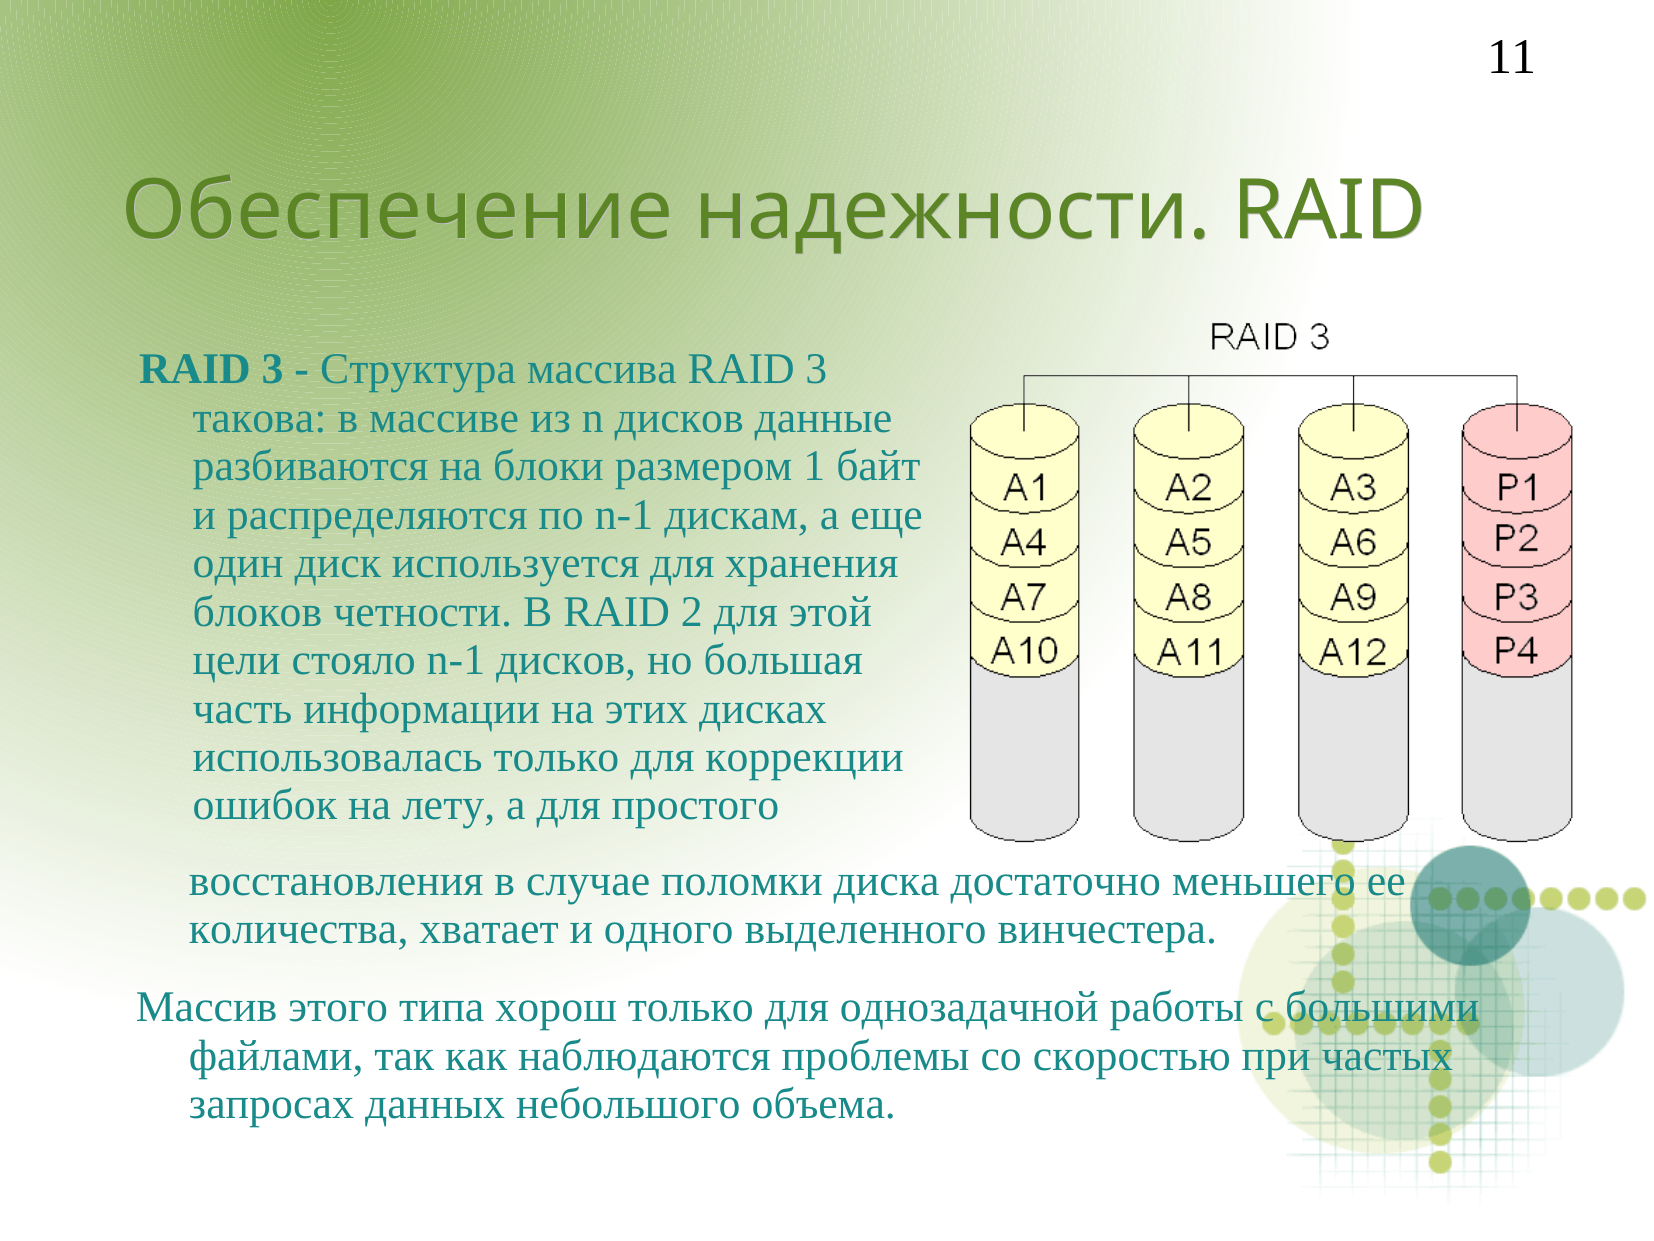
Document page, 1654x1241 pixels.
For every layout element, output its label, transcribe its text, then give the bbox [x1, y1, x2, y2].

list RAID 3 - Структура массива RAID 3 такова: в массиве из n дисков данные разбиваются на блоки размером 1 байт и распределяются по n-1 дискам, а еще один диск используется для хранения блоков четности. В RAID 2 для этой цели стояло n-1 дисков, но большая часть информации на этих дисках использовалась только для коррекции ошибок на лету, а для простого [121, 344, 915, 856]
title Обеспечение надежности. RAID [121, 102, 1534, 311]
text_box <номер> [1498, 29, 1654, 89]
picture [915, 295, 1654, 1211]
list восстановления в случае поломки диска достаточно меньшего ее количества, хватает и одного выделенного винчестера. Массив этого типа хорош только для однозадачной работы с большими файлами, так как наблюдаются проблемы со скоростью при частых запросах данных небольшого объема. [118, 856, 1565, 1182]
